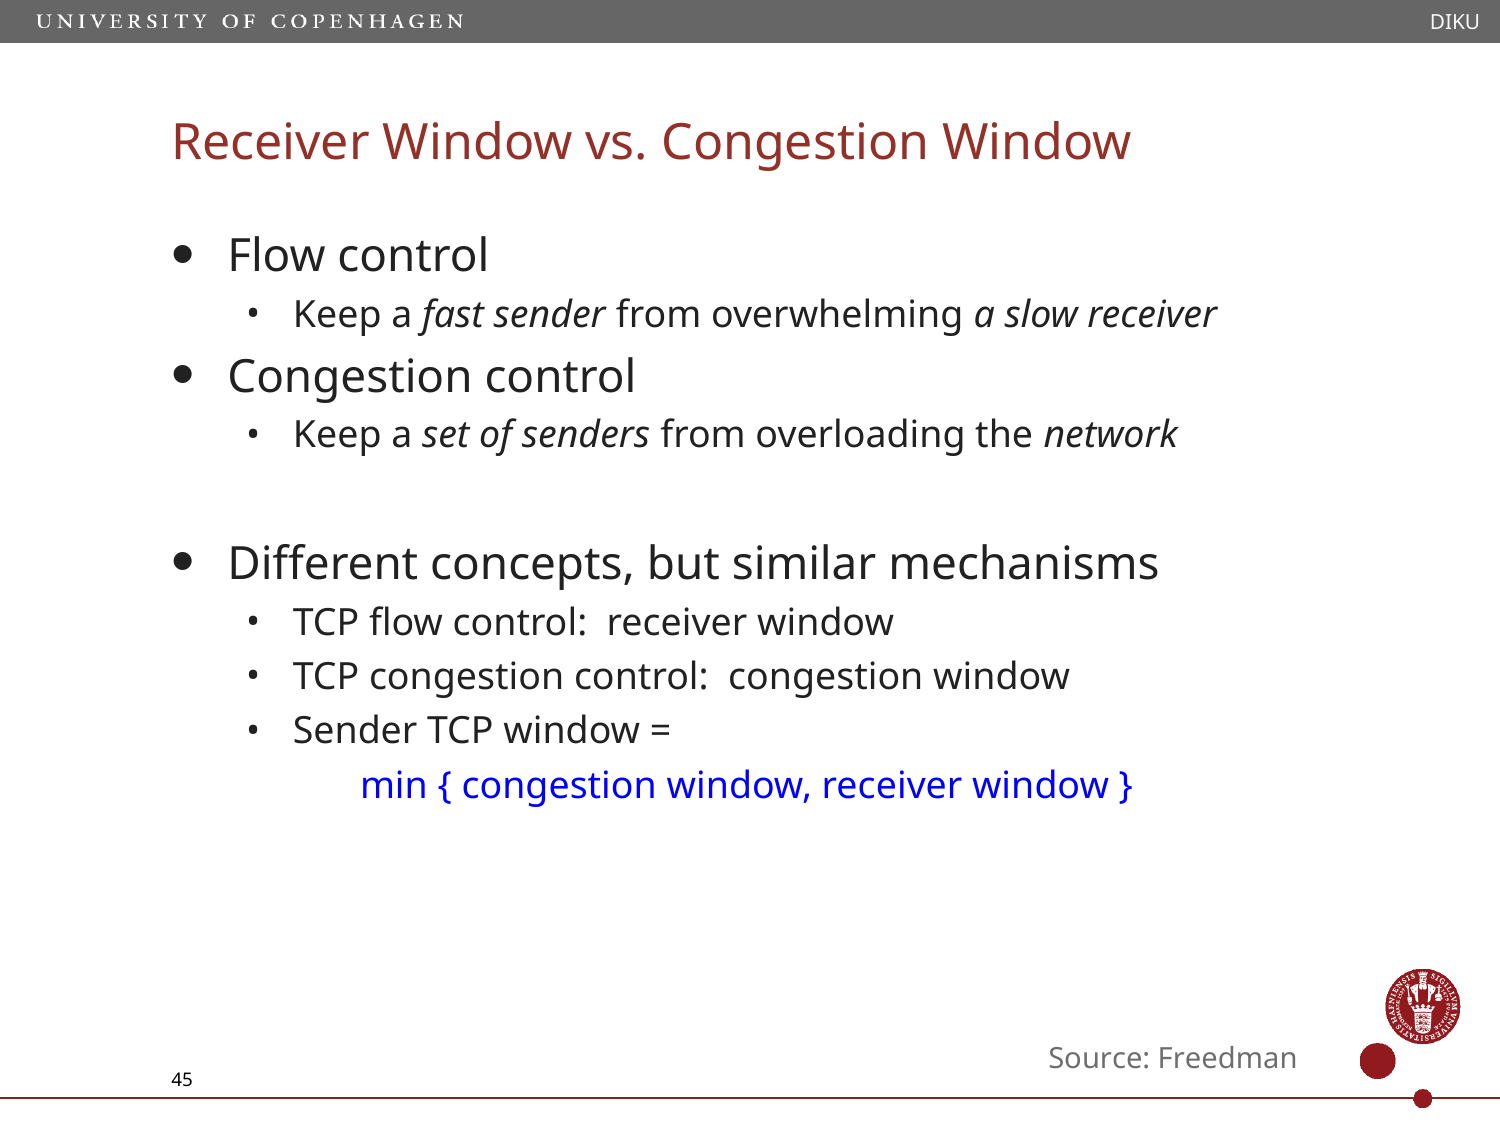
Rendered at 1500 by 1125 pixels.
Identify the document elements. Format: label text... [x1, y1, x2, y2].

text_box Source: Freedman [1033, 1031, 1341, 1083]
title Receiver Window vs. Congestion Window [171, 75, 1329, 171]
list Flow control Keep a fast sender from overwhelming a slow receiver Congestion control Keep a set of senders from overloading the network Different concepts, but similar mechanisms TCP flow control: receiver window TCP congestion control: congestion window Sender TCP window = min { congestion window, receiver window } [171, 225, 1329, 900]
picture [0, 910, 1500, 1122]
text_box <number> [171, 1067, 522, 1092]
text_box DIKU [469, 0, 1495, 43]
